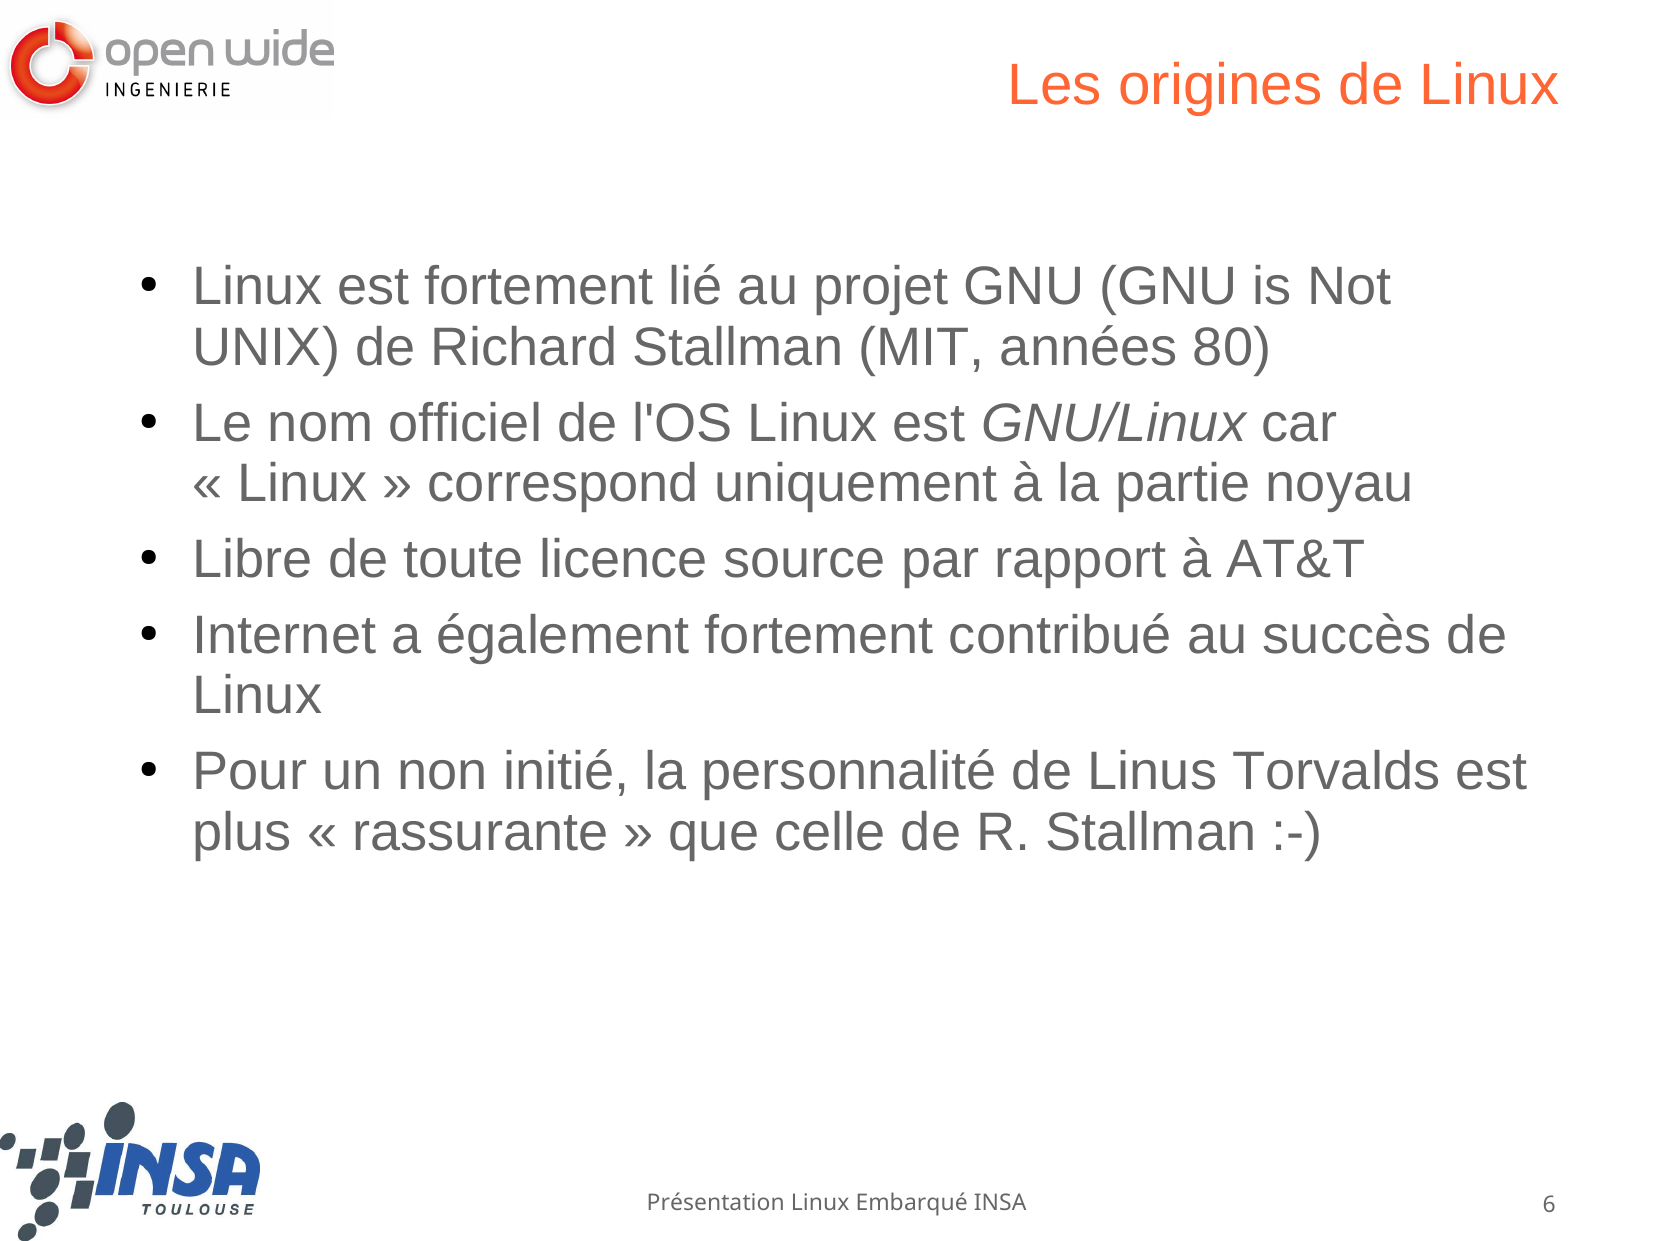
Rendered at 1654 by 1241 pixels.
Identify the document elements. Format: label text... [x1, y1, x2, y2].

title Les origines de Linux [602, 12, 1561, 157]
picture [0, 0, 334, 119]
picture [0, 1102, 260, 1241]
list Linux est fortement lié au projet GNU (GNU is Not UNIX) de Richard Stallman (MIT, années 80) Le nom officiel de l'OS Linux est GNU/Linux car « Linux » correspond uniquement à la partie noyau Libre de toute licence source par rapport à AT&T Internet a également fortement contribué au succès de Linux Pour un non initié, la personnalité de Linus Torvalds est plus « rassurante » que celle de R. Stallman :-) [121, 255, 1534, 1127]
